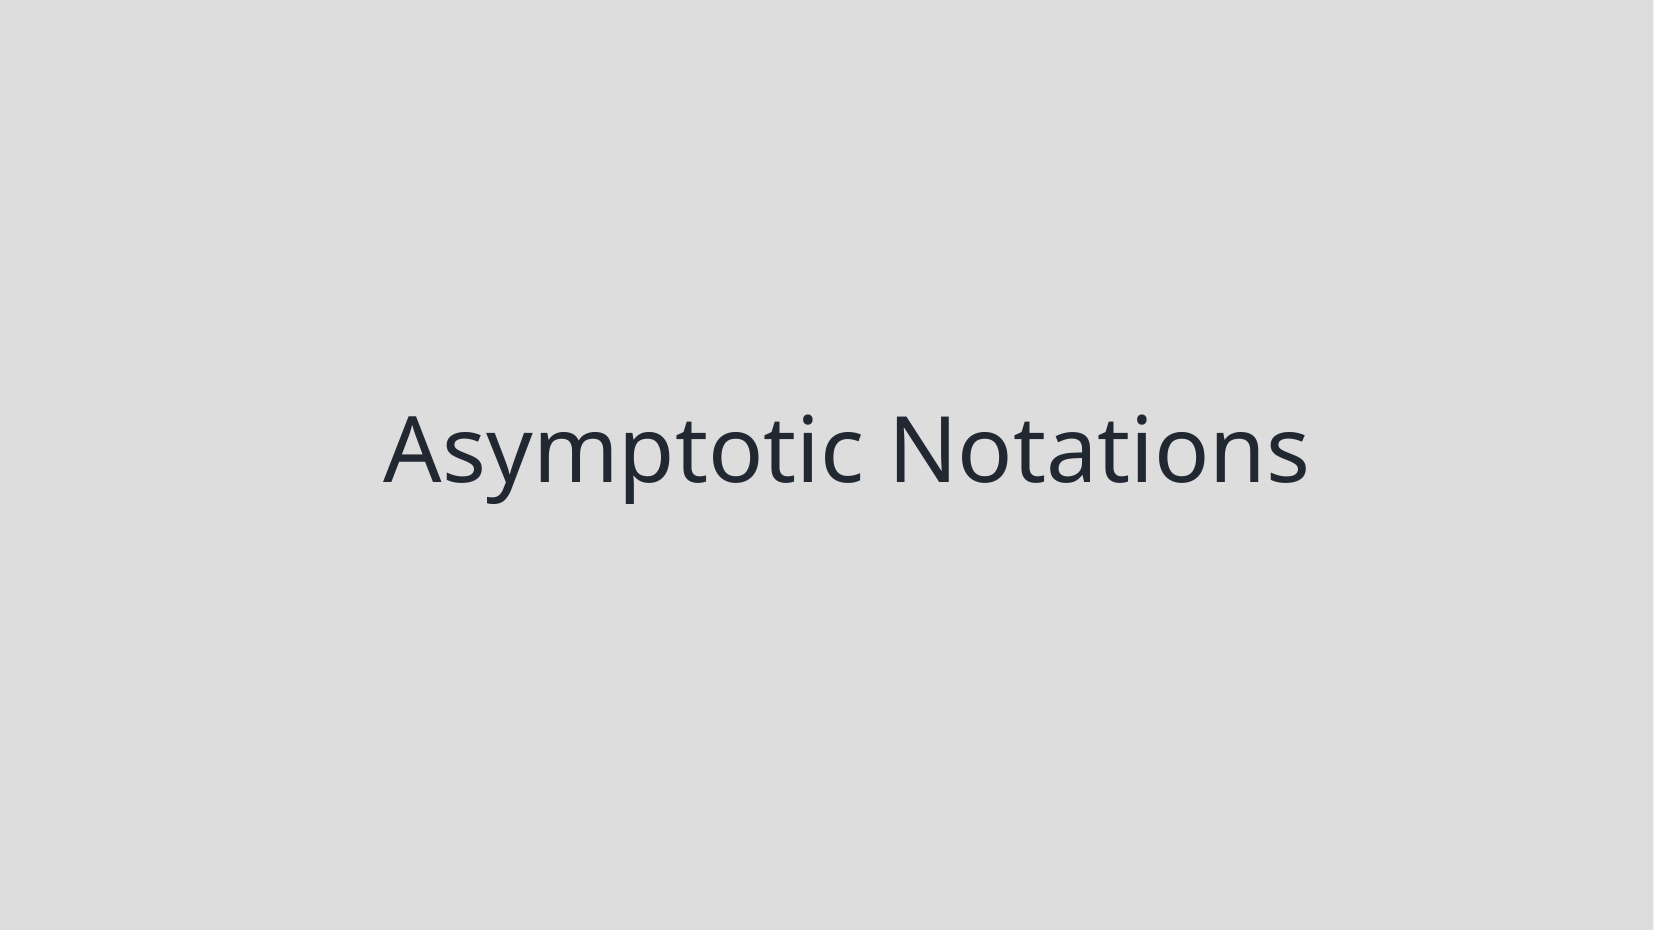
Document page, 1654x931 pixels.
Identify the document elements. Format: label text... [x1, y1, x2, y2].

title Asymptotic Notations [120, 369, 1576, 526]
